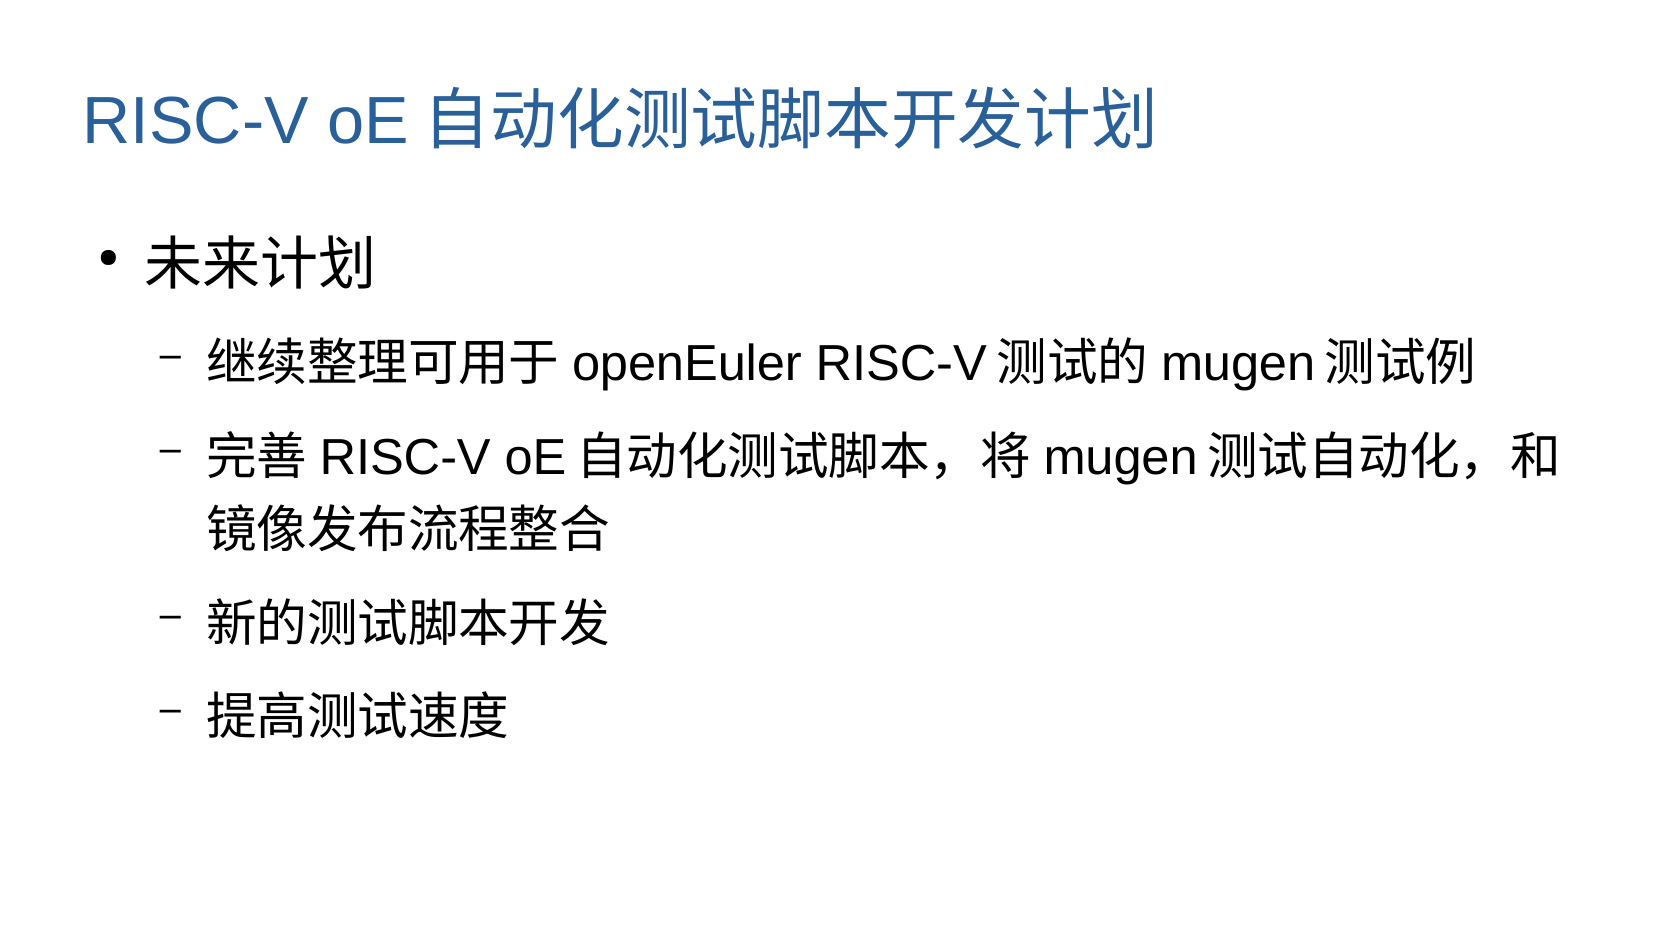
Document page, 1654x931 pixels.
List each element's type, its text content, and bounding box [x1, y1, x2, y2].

title RISC-V oE自动化测试脚本开发计划 [82, 37, 1571, 193]
list 未来计划 继续整理可用于openEuler RISC-V测试的mugen测试例 完善RISC-V oE自动化测试脚本，将mugen测试自动化，和镜像发布流程整合 新的测试脚本开发 提高测试速度 [82, 217, 1571, 758]
